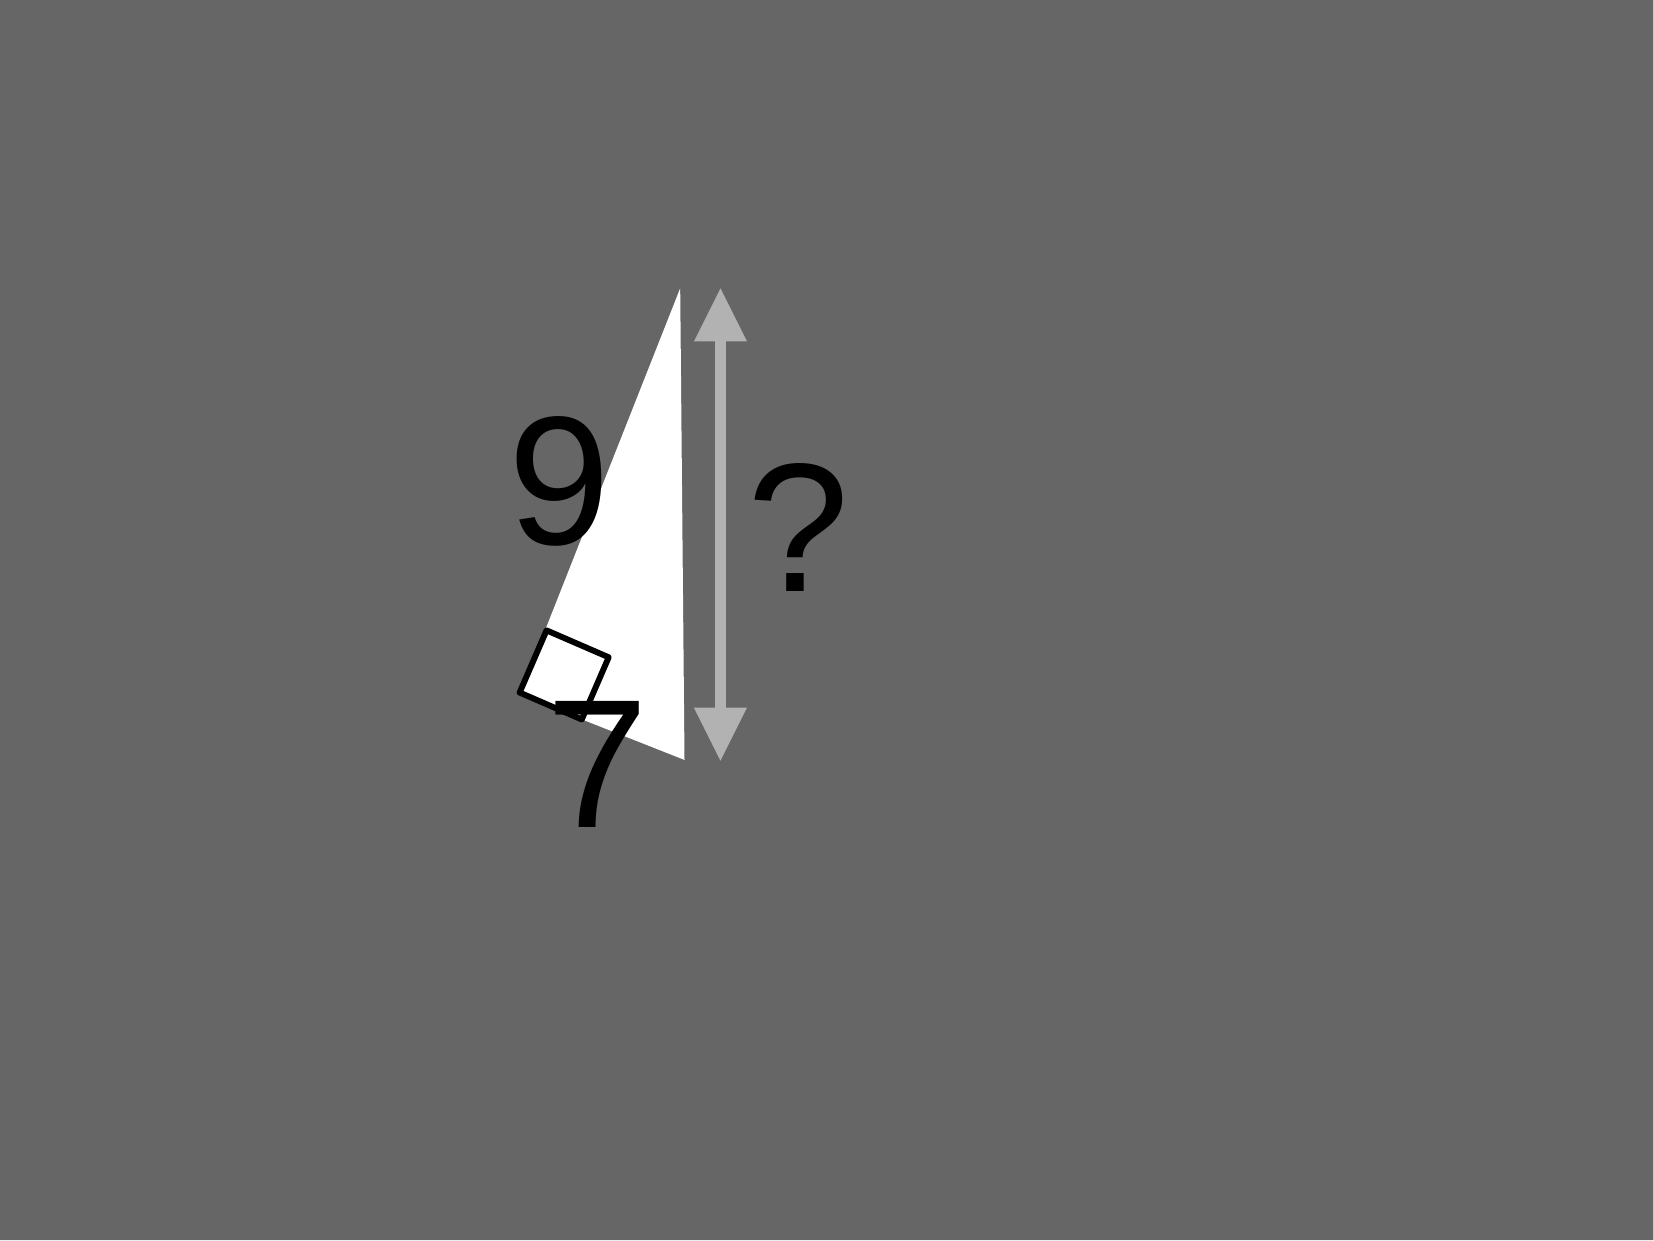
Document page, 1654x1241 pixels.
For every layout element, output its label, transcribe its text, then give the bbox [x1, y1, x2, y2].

text_box [0, 0, 1654, 1241]
text_box 7 [531, 654, 676, 875]
text_box ? [732, 418, 863, 638]
text_box 9 [493, 370, 638, 591]
